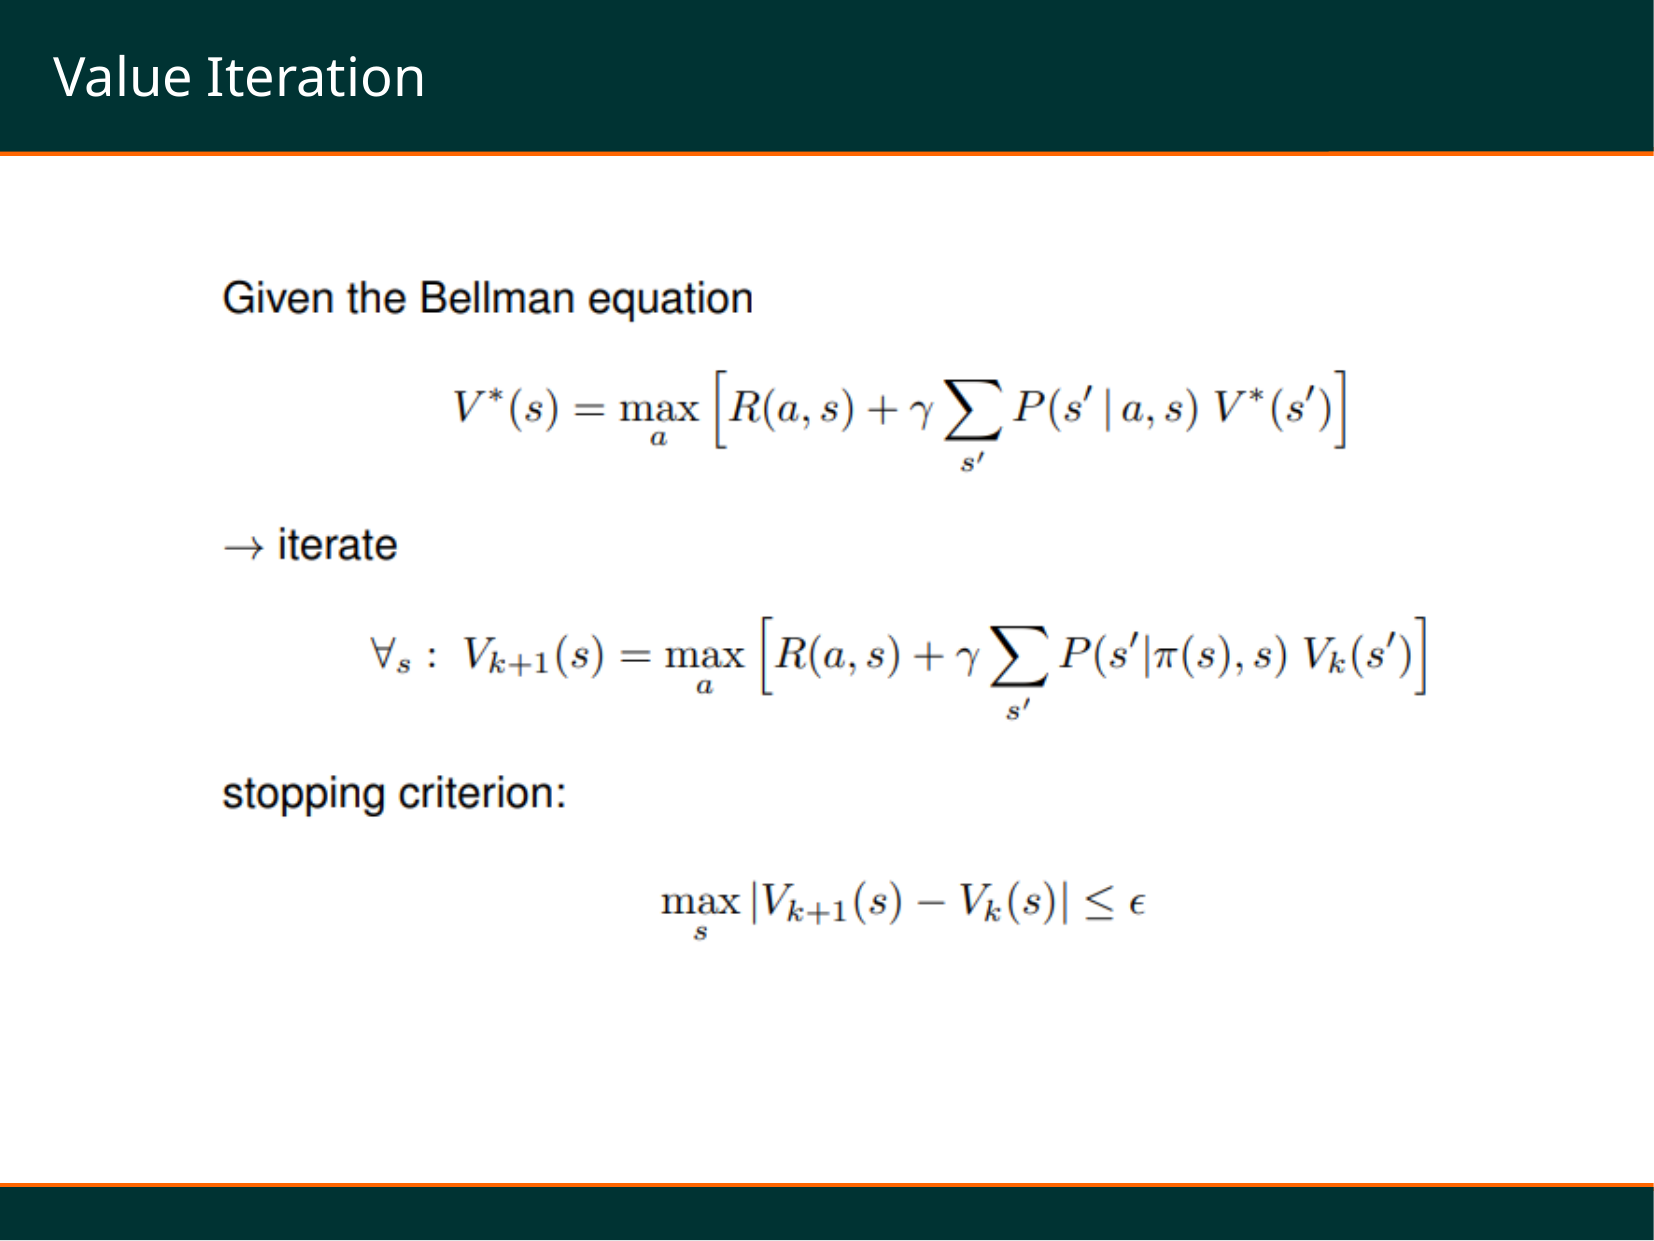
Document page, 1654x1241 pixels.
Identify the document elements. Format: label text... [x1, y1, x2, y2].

picture [214, 270, 1439, 970]
title Value Iteration [0, 0, 1329, 152]
